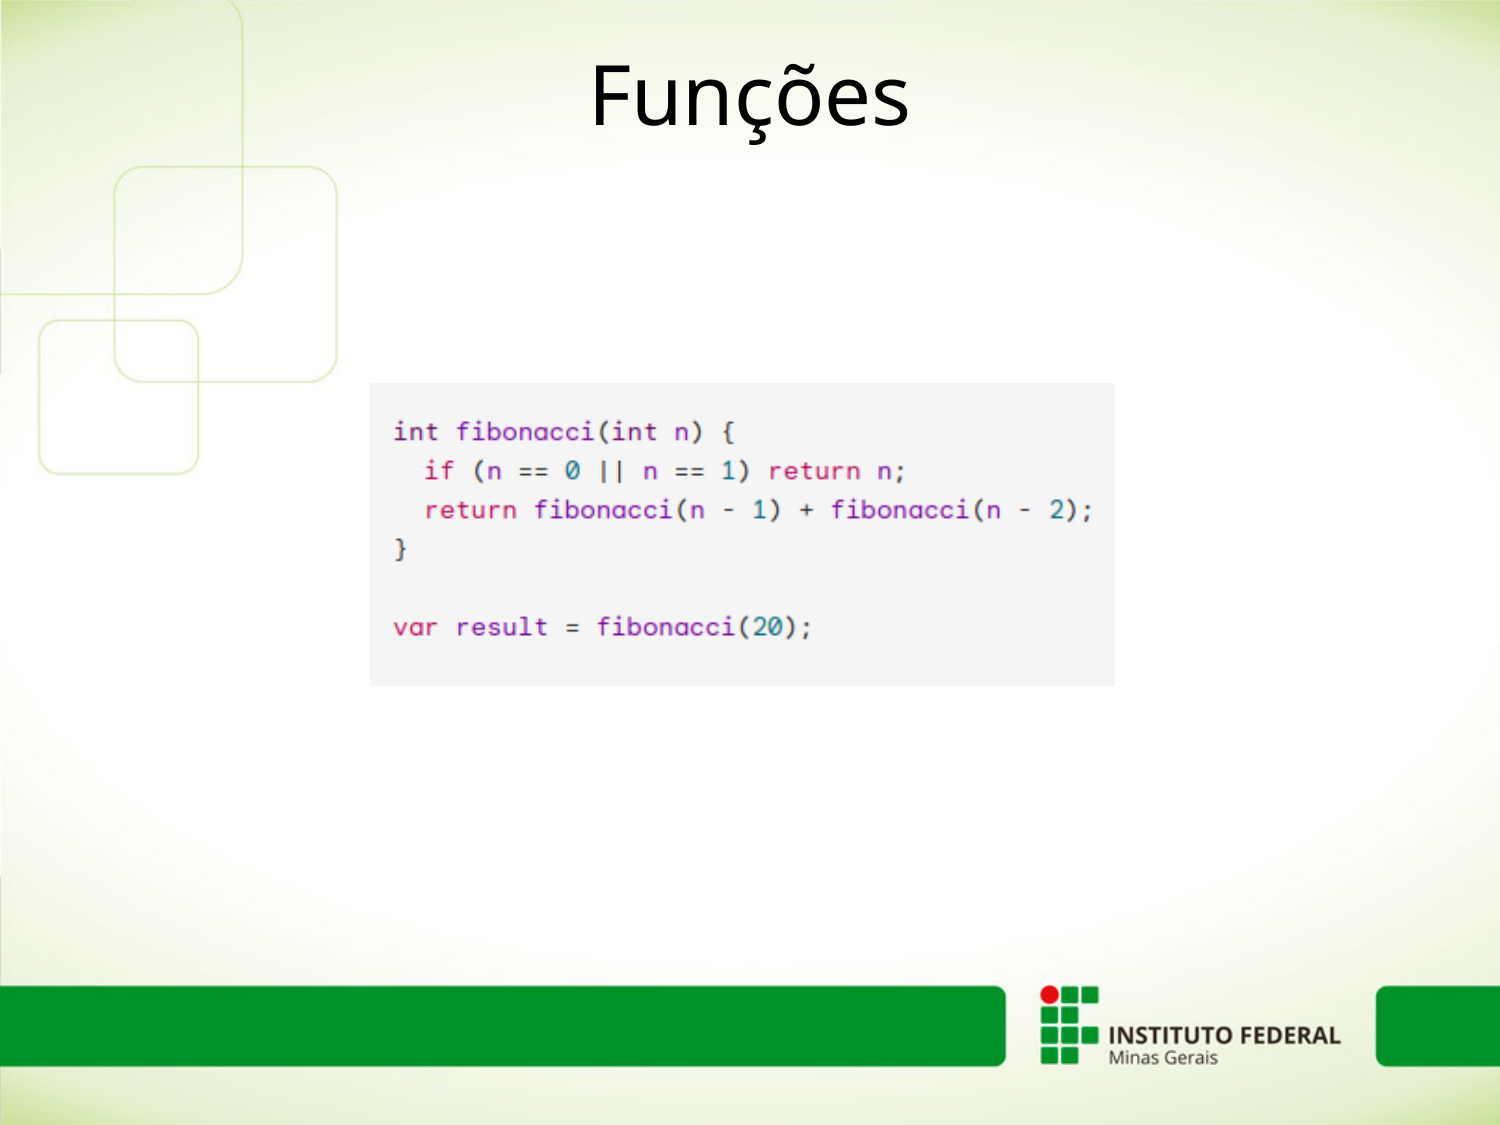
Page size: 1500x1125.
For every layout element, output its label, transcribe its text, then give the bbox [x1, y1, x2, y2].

picture [0, 0, 1500, 1125]
text_box Funções [74, 30, 1425, 155]
